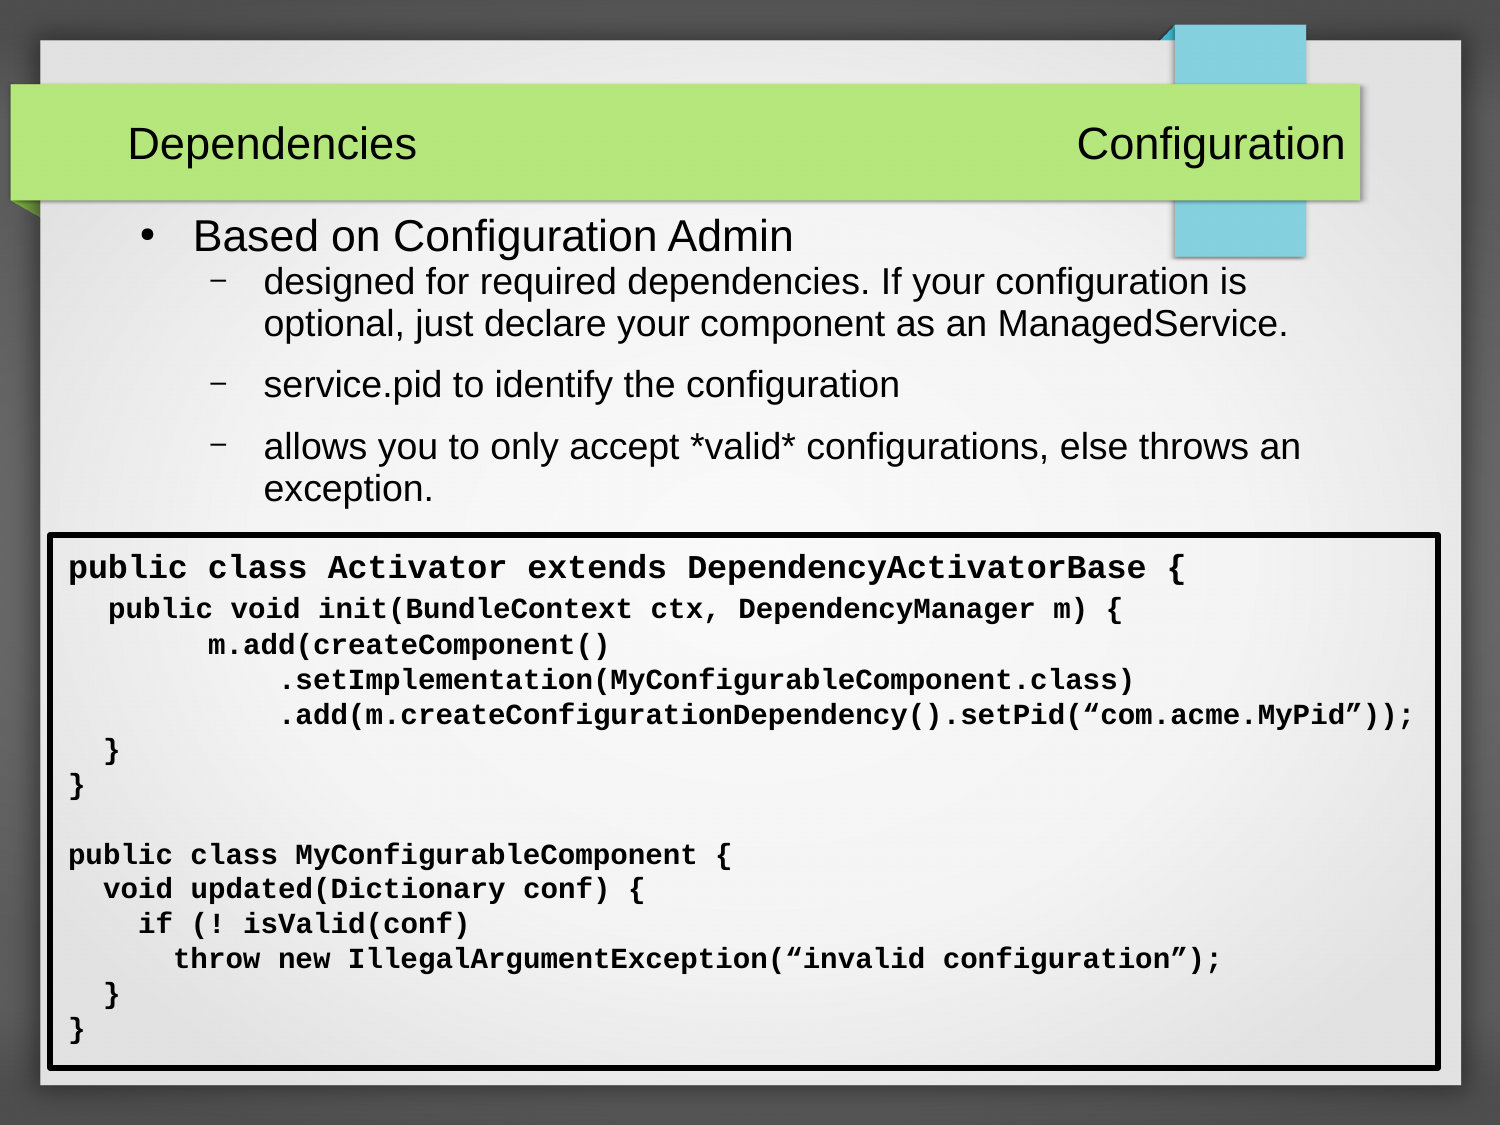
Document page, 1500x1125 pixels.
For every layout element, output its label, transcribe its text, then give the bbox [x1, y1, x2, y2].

picture [0, 0, 1500, 1125]
title Dependencies Configuration [112, 42, 1388, 246]
list Based on Configuration Admin designed for required dependencies. If your configuration is optional, just declare your component as an ManagedService. service.pid to identify the configuration allows you to only accept *valid* configurations, else throws an exception. [107, 203, 1383, 532]
text_box public class Activator extends DependencyActivatorBase { public void init(BundleContext ctx, DependencyManager m) { m.add(createComponent() .setImplementation(MyConfigurableComponent.class) .add(m.createConfigurationDependency().setPid(“com.acme.MyPid”)); } } public class MyConfigurableComponent { void updated(Dictionary conf) { if (! isValid(conf) throw new IllegalArgumentException(“invalid configuration”); } } [50, 534, 1439, 1068]
